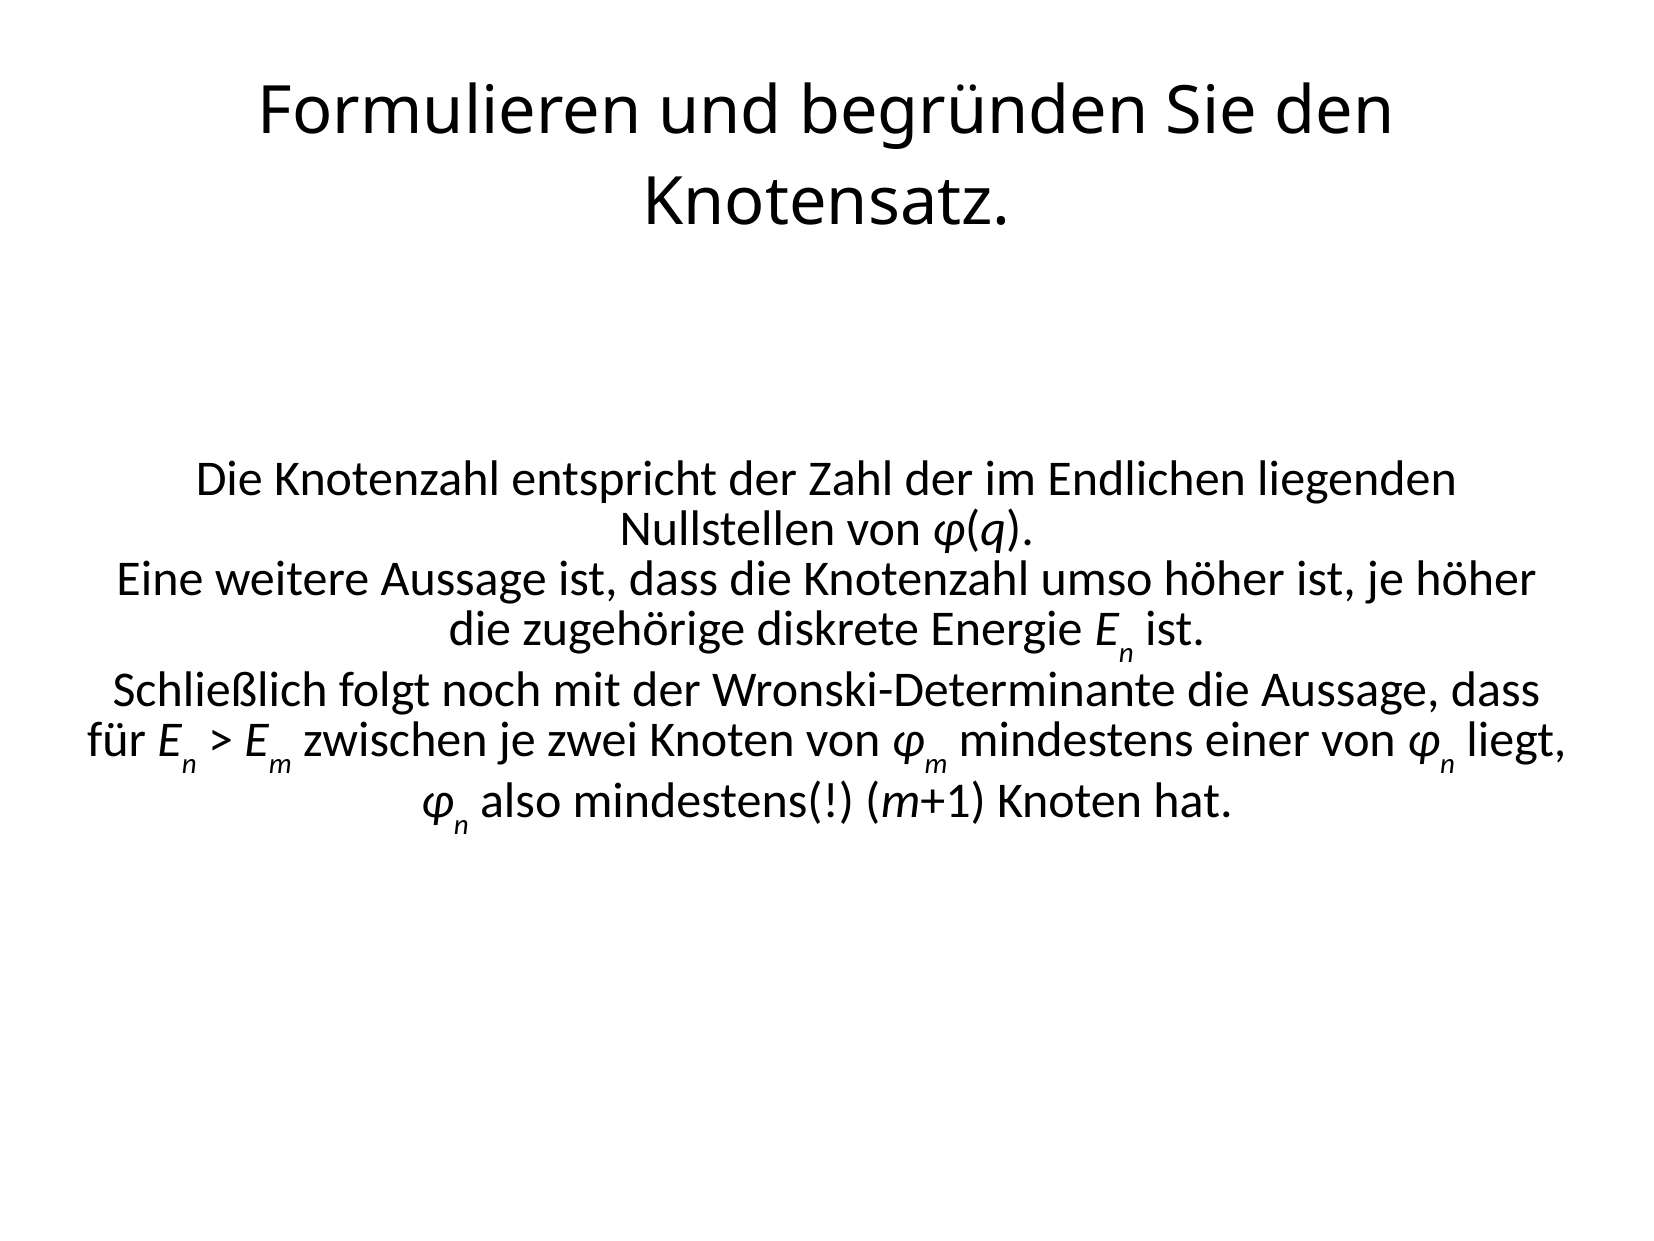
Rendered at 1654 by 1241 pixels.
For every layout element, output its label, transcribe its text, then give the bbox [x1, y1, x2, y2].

title Formulieren und begründen Sie den Knotensatz. [82, 49, 1571, 257]
subtitle Die Knotenzahl entspricht der Zahl der im Endlichen liegenden Nullstellen von φ(q). Eine weitere Aussage ist, dass die Knotenzahl umso höher ist, je höher die zugehörige diskrete Energie En ist. Schließlich folgt noch mit der Wronski-Determinante die Aussage, dass für En > Em zwischen je zwei Knoten von φm mindestens einer von φn liegt, φn also mindestens(!) (m+1) Knoten hat. [82, 290, 1571, 1010]
